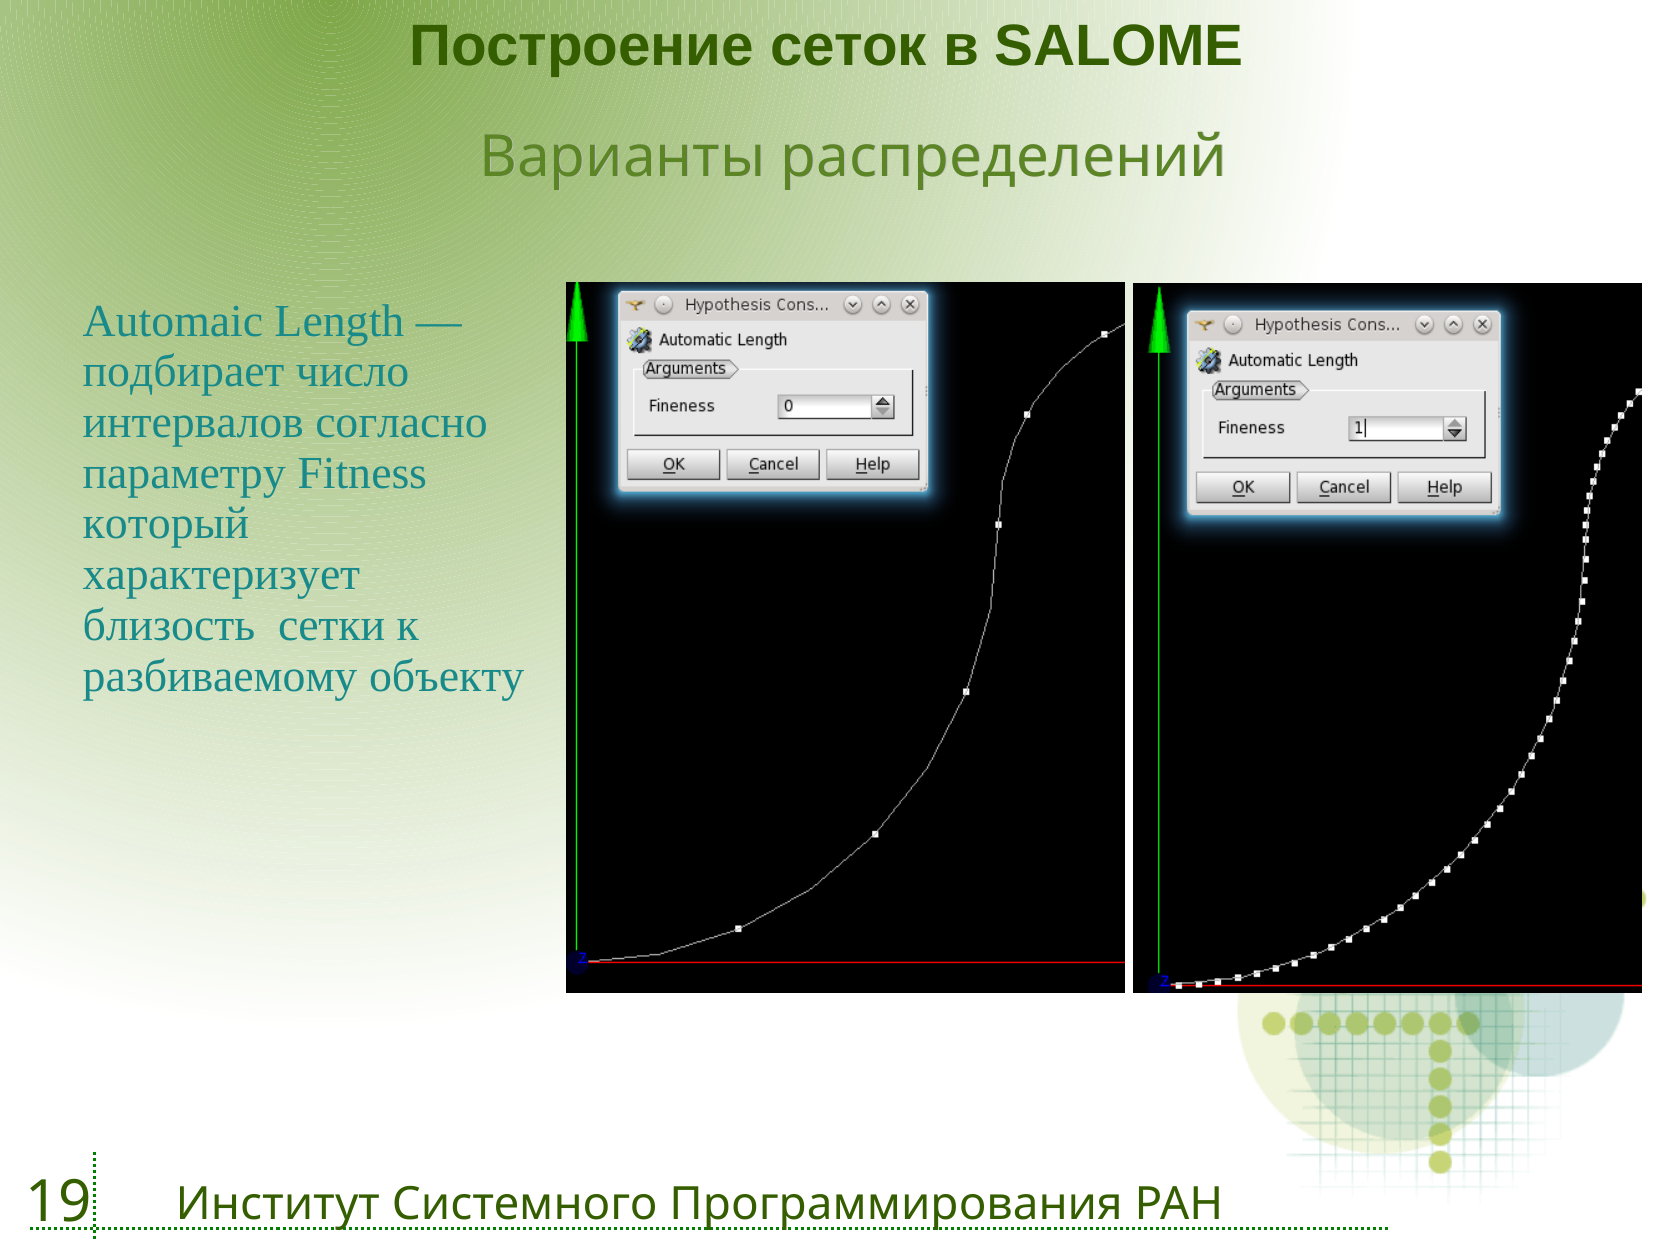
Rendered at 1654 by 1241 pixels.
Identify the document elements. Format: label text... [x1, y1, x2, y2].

title Варианты распределений [82, 94, 1625, 213]
list Automaic Length — подбирает число интервалов согласно параметру Fitness который характеризует близость сетки к разбиваемому объекту [82, 295, 532, 1000]
picture [566, 282, 1125, 993]
picture [1133, 283, 1654, 1211]
